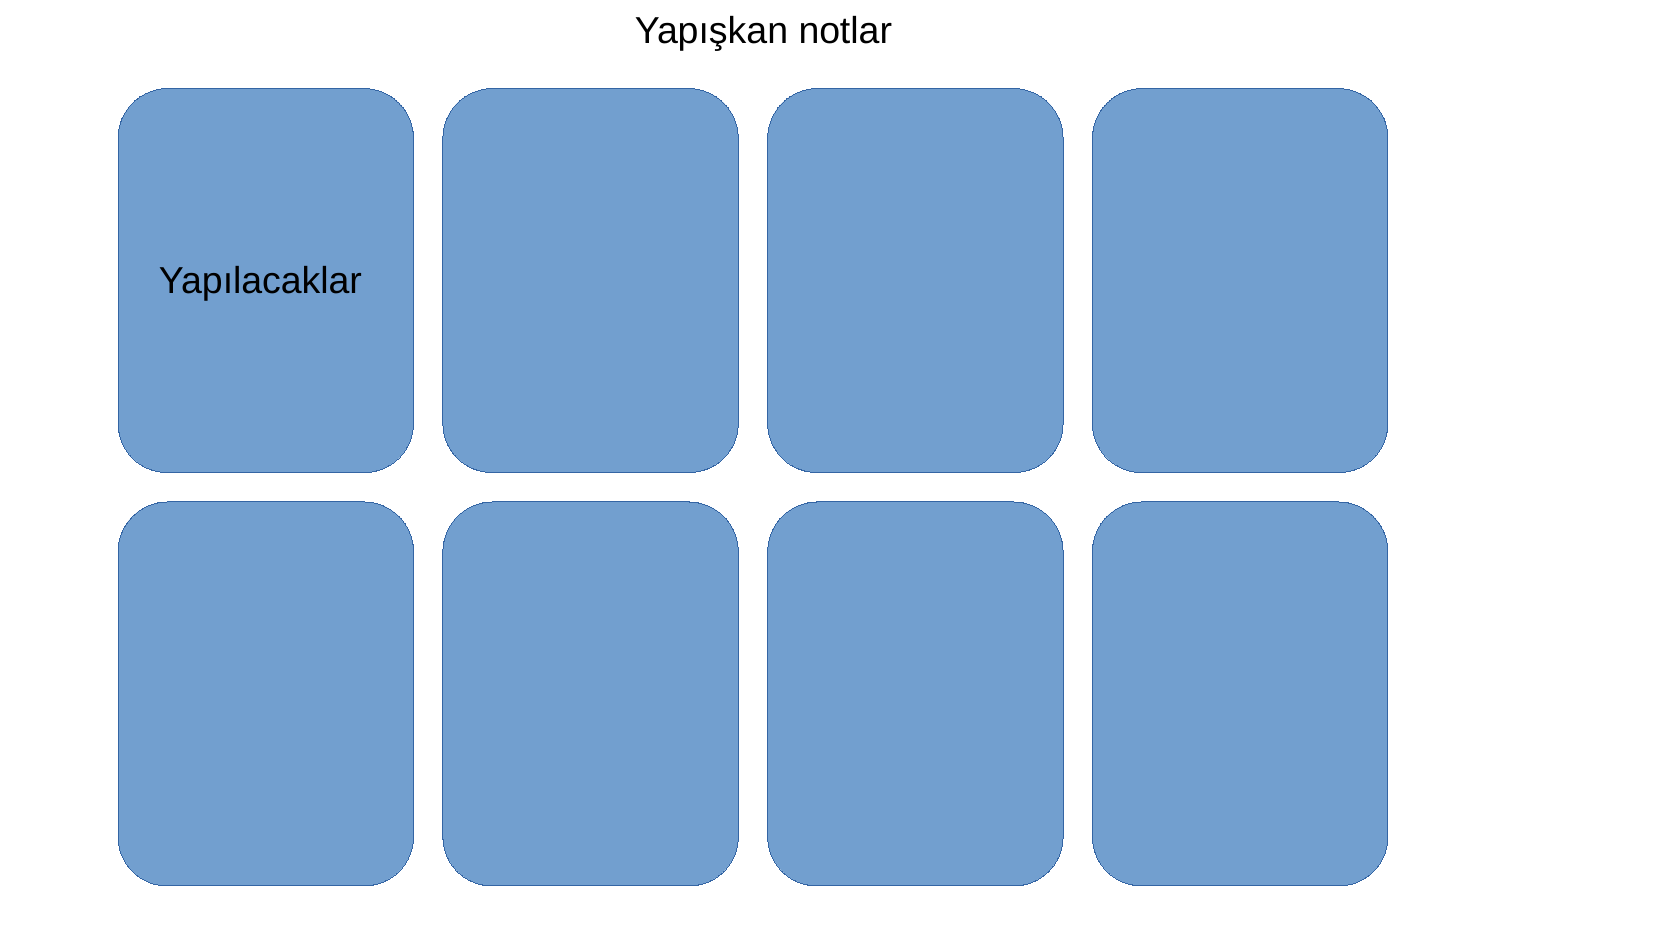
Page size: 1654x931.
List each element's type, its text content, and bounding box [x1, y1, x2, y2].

text_box [767, 88, 1064, 473]
text_box [442, 501, 739, 886]
text_box Yapılacaklar [118, 88, 414, 473]
text_box [442, 88, 739, 473]
text_box [767, 501, 1064, 886]
text_box [1092, 88, 1388, 473]
text_box [1092, 501, 1388, 886]
text_box [118, 501, 414, 886]
text_box Yapışkan notlar [620, 2, 918, 60]
